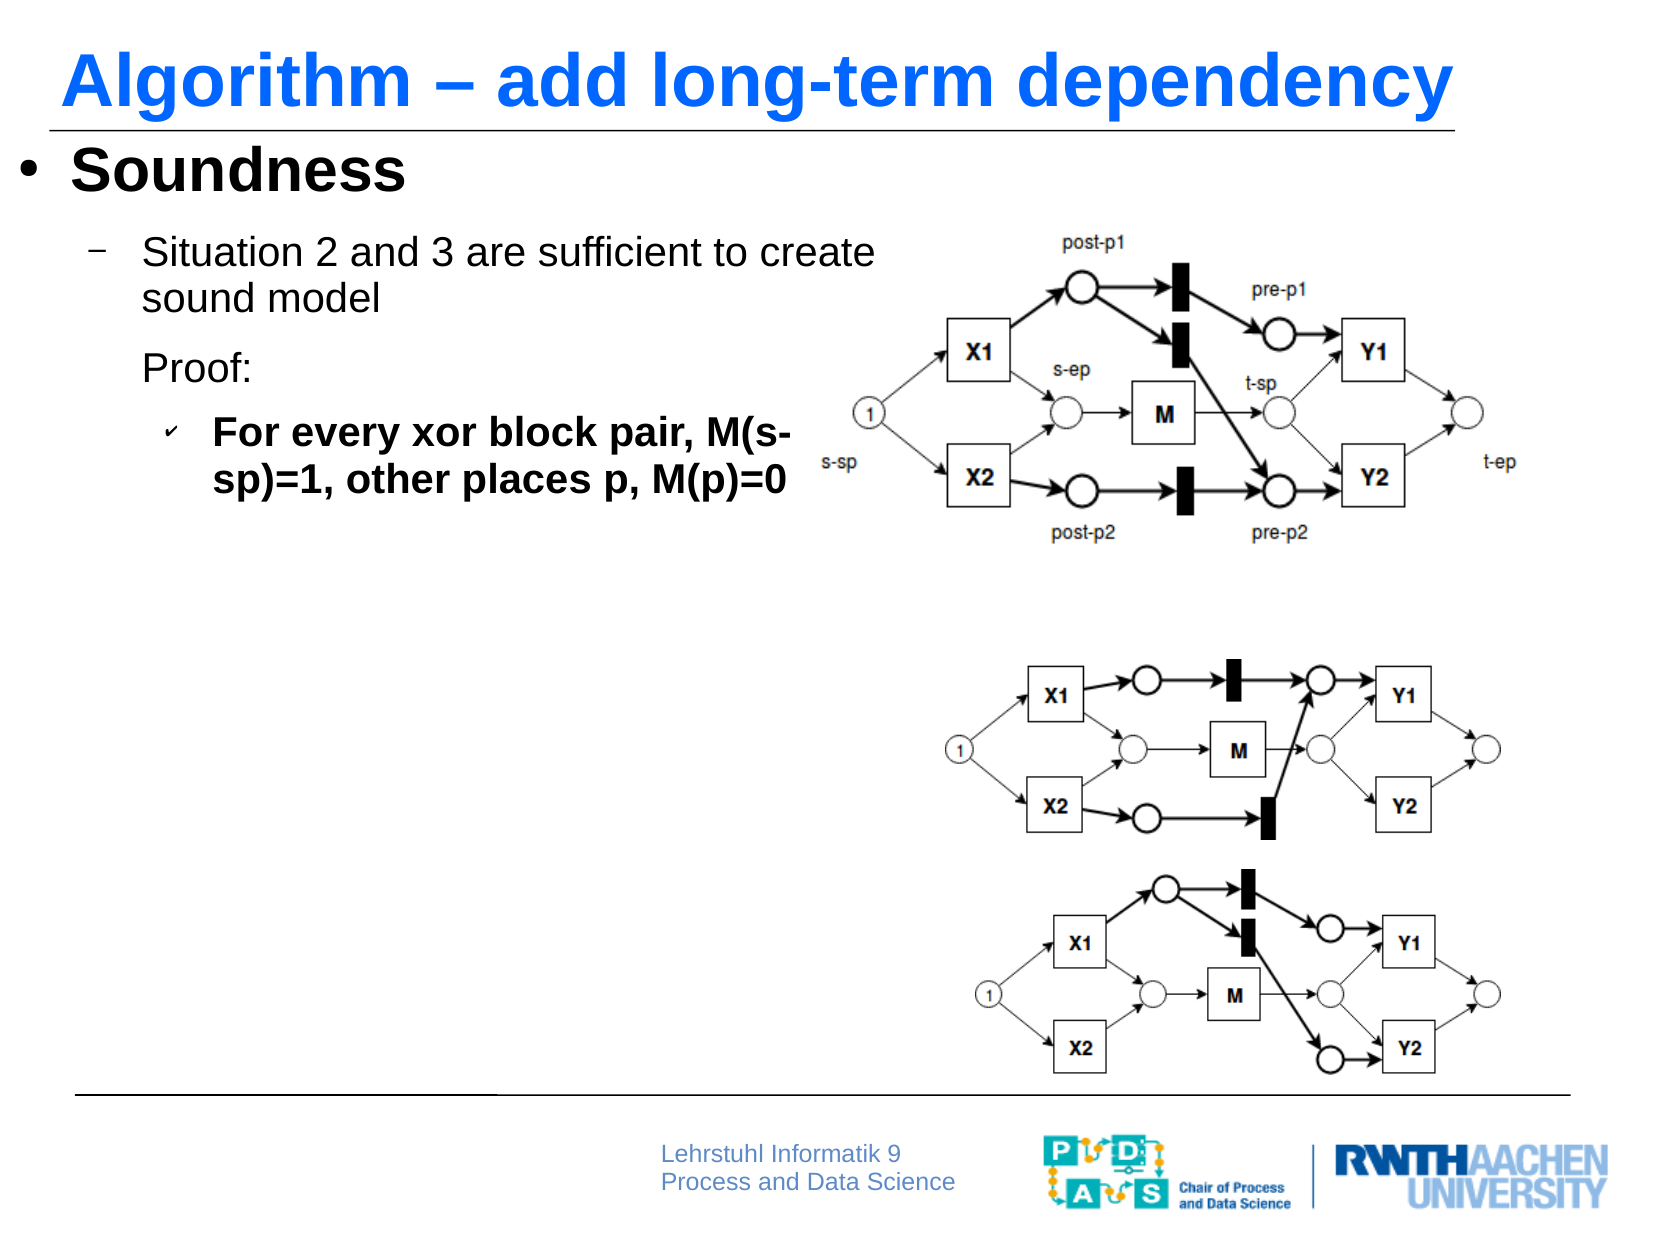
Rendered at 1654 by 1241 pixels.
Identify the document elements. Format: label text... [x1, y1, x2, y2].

list Soundness Situation 2 and 3 are sufficient to create sound model Proof: For every xor block pair, M(s-sp)=1, other places p, M(p)=0 [0, 135, 901, 991]
picture [975, 869, 1501, 1075]
picture [945, 659, 1501, 841]
picture [1005, 1090, 1647, 1241]
title Algorithm – add long-term dependency [60, 30, 1549, 131]
picture [901, 224, 1531, 547]
